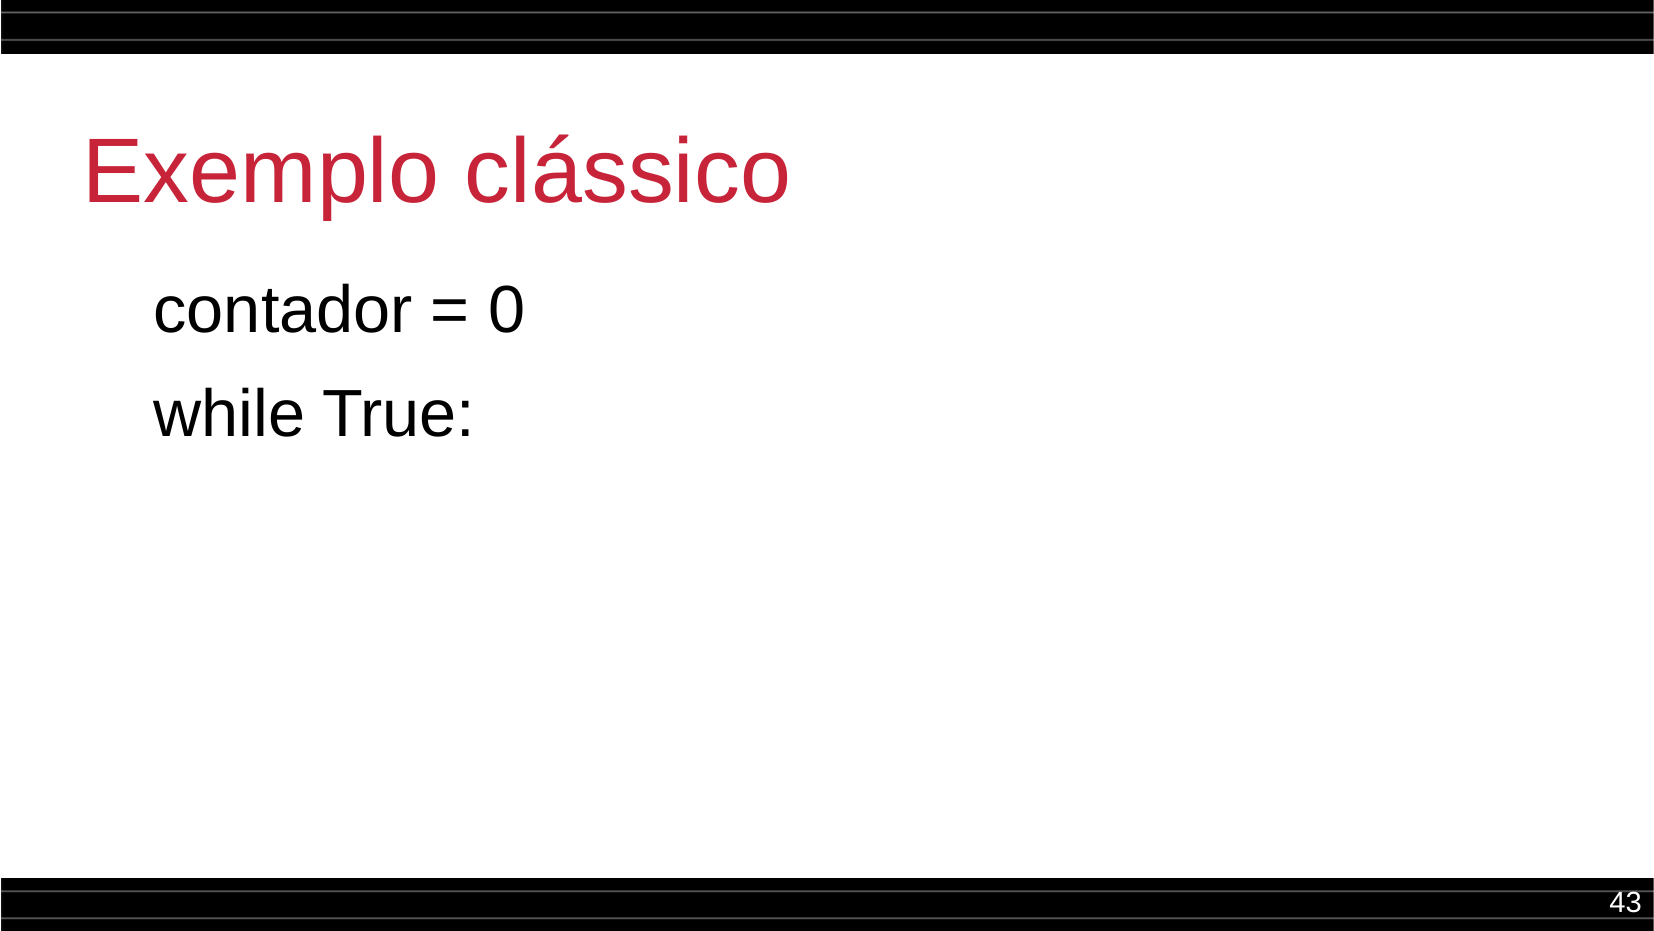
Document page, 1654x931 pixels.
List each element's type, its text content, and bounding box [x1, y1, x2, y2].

picture [1, 878, 1654, 931]
picture [1, 0, 1654, 54]
title Exemplo clássico [82, 92, 1571, 249]
list contador = 0 while True: [82, 271, 1571, 758]
